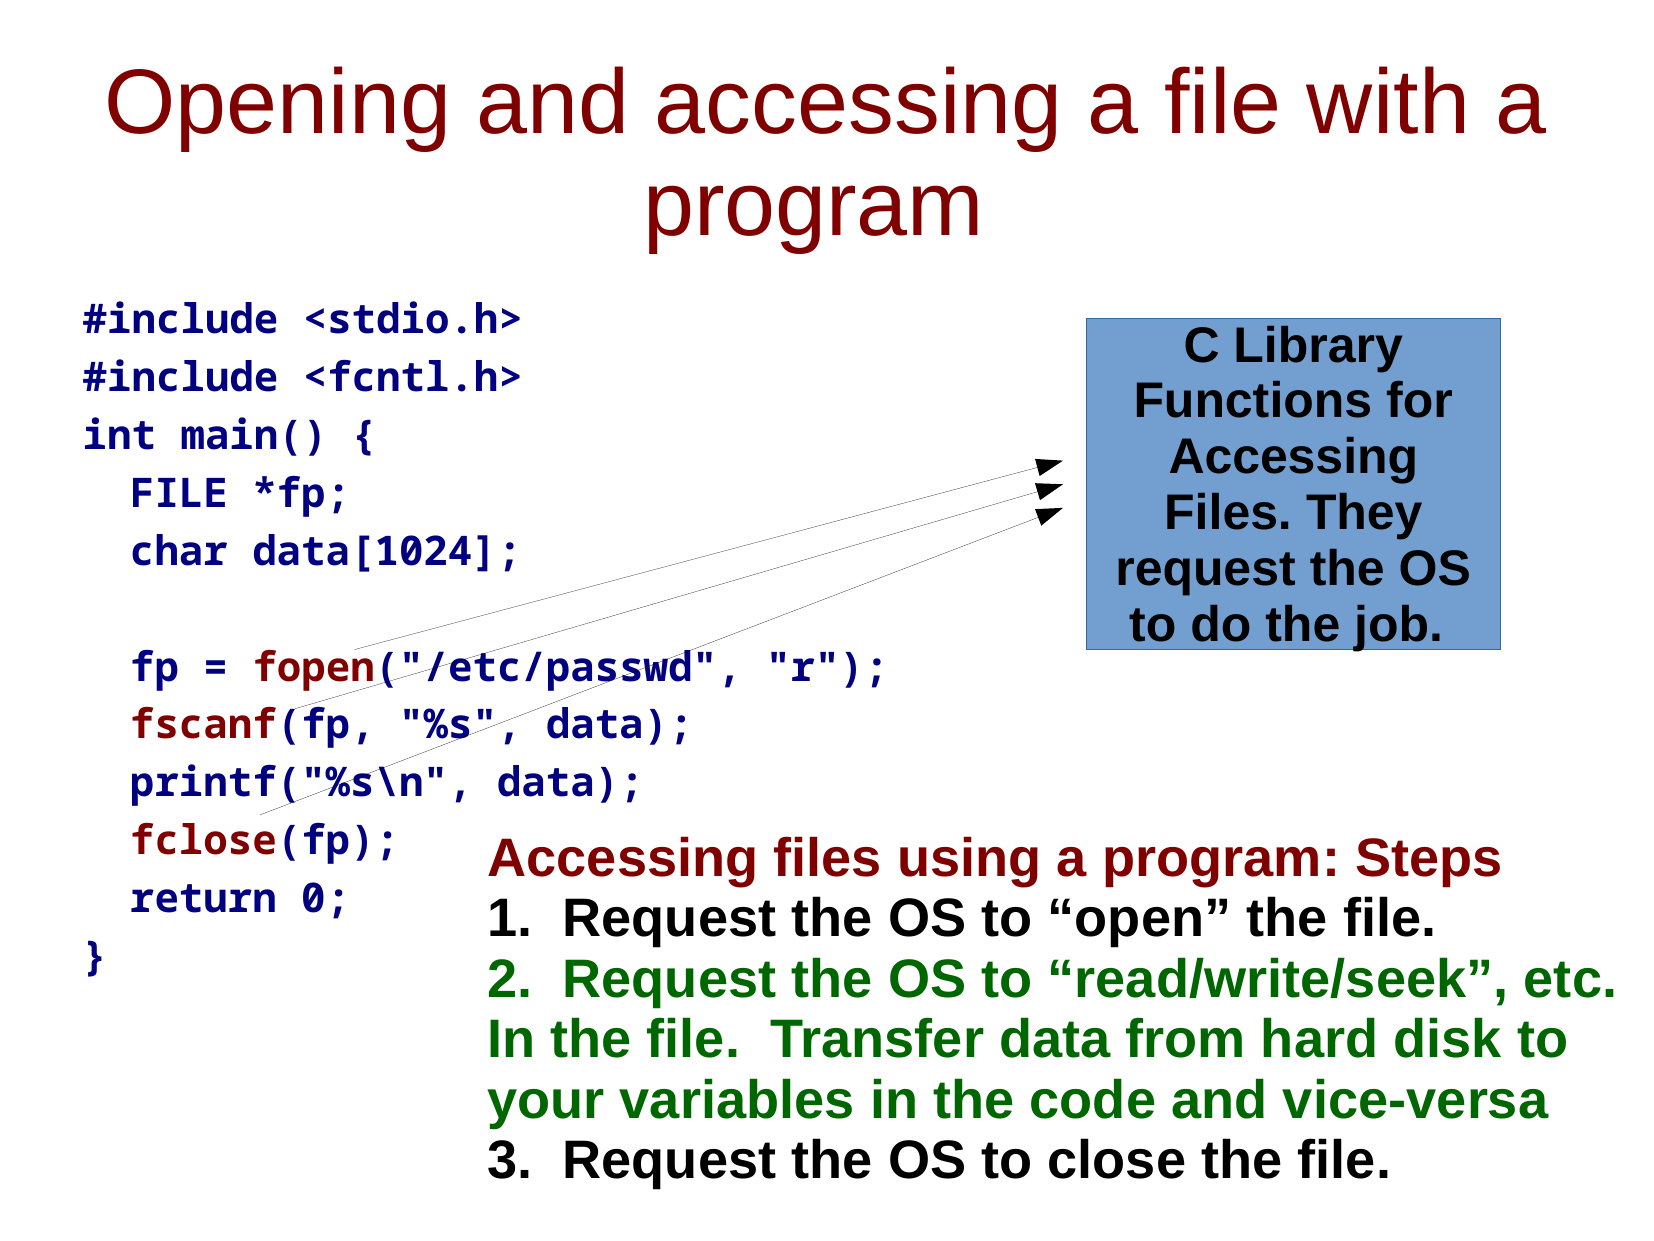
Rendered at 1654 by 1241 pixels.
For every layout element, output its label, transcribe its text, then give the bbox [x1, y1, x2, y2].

title Opening and accessing a file with a program [82, 49, 1571, 257]
text_box C Library Functions for Accessing Files. They request the OS to do the job. [1086, 318, 1501, 650]
list #include <stdio.h> #include <fcntl.h> int main() { FILE *fp; char data[1024]; fp = fopen("/etc/passwd", "r"); fscanf(fp, "%s", data); printf("%s\n", data); fclose(fp); return 0; } [82, 290, 1571, 1010]
text_box Accessing files using a program: Steps 1. Request the OS to “open” the file. 2. Request the OS to “read/write/seek”, etc. In the file. Transfer data from hard disk to your variables in the code and vice-versa 3. Request the OS to close the file. [472, 819, 1654, 1217]
